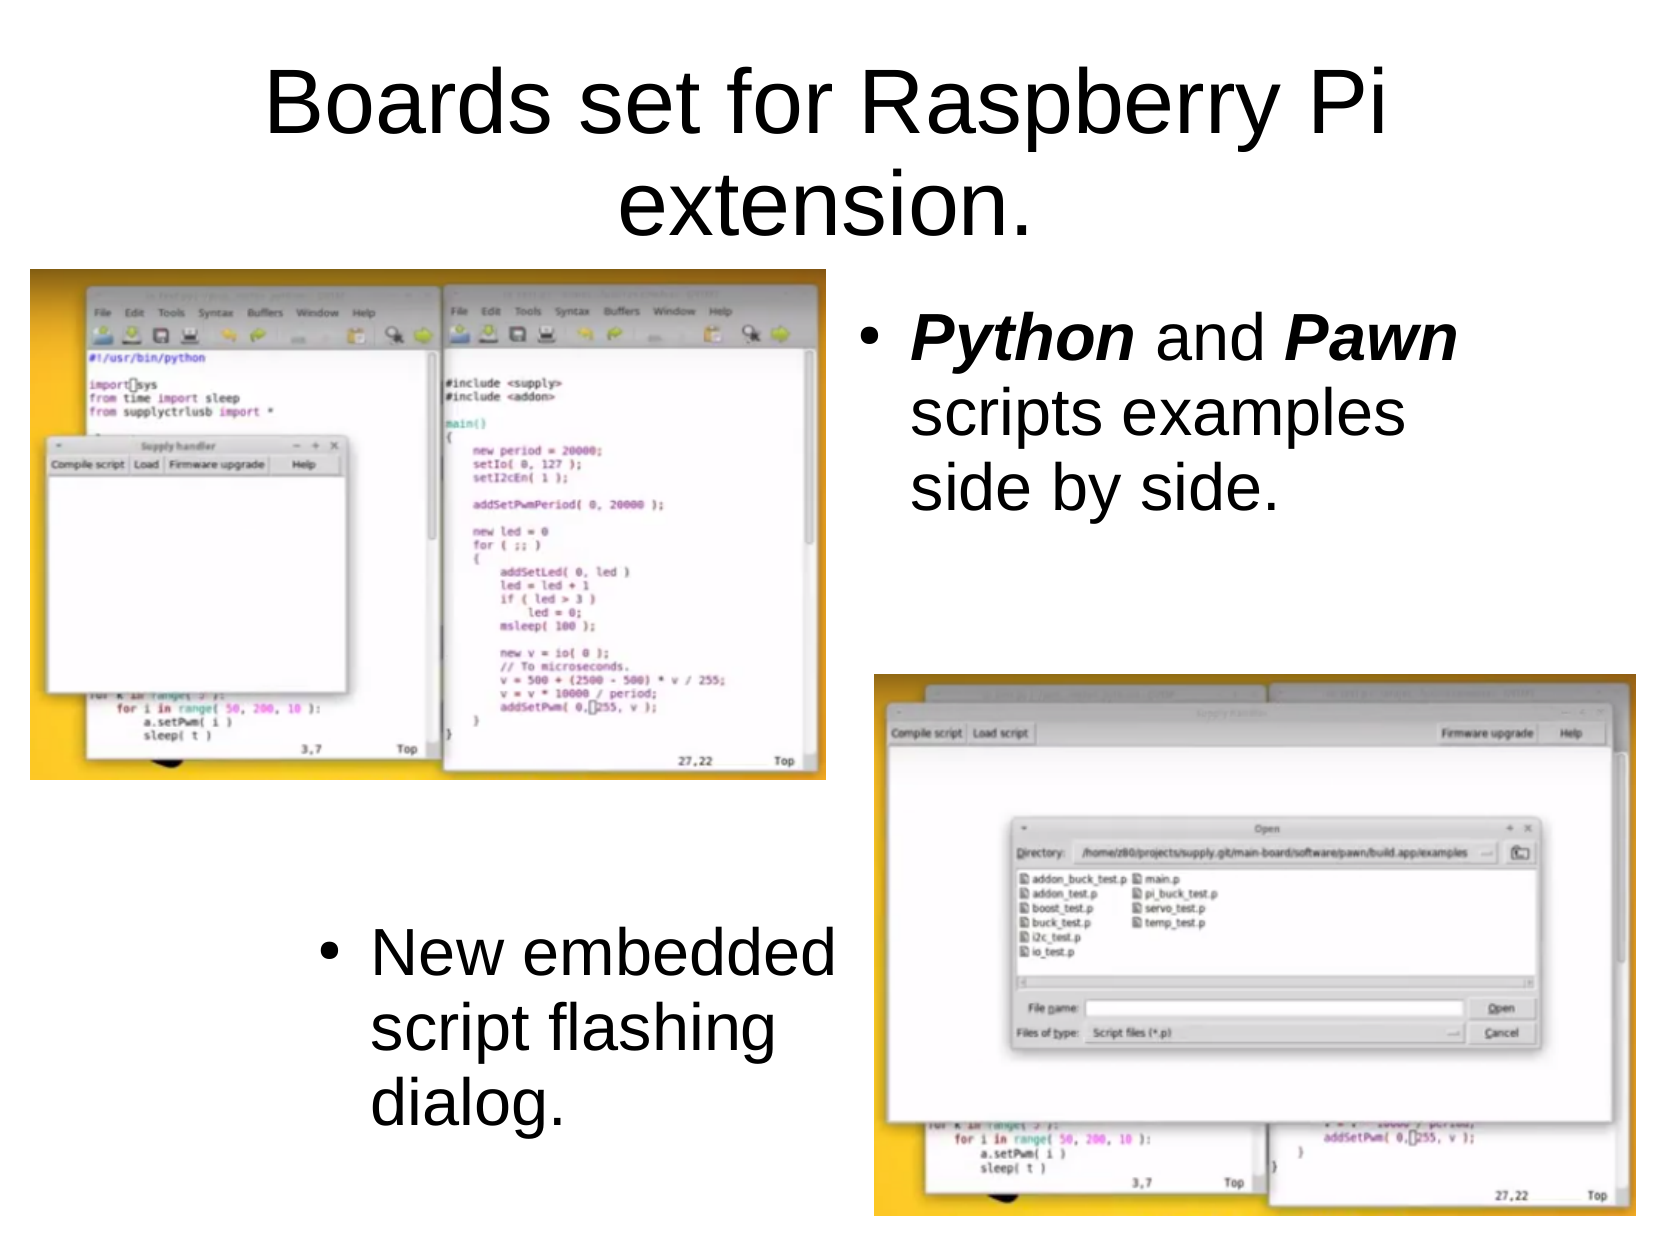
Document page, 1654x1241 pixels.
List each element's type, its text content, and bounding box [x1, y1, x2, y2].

title Boards set for Raspberry Pi extension. [82, 49, 1571, 257]
list New embedded script flashing dialog. [300, 915, 871, 1215]
picture [30, 269, 826, 781]
picture [874, 674, 1636, 1216]
list Python and Pawn scripts examples side by side. [840, 300, 1516, 601]
